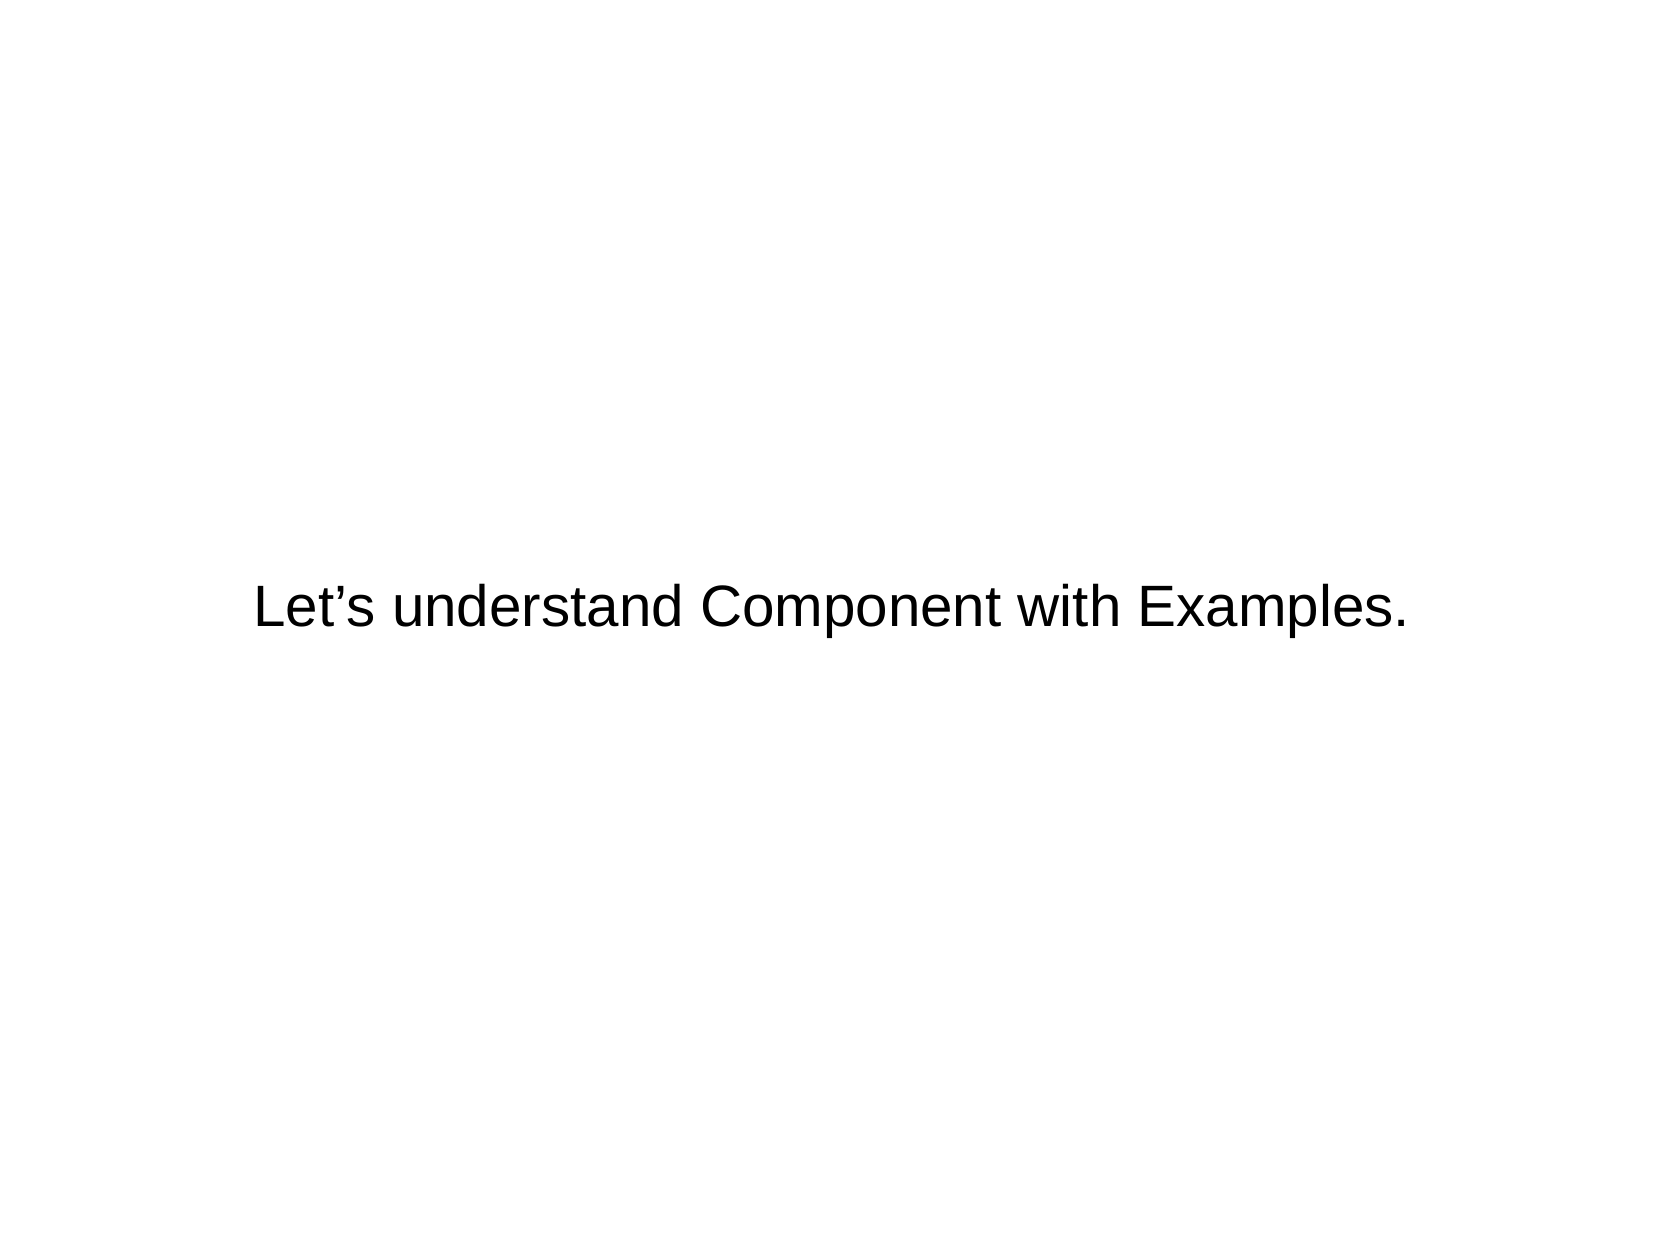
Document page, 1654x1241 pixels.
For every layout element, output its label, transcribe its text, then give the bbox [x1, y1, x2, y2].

subtitle Let’s understand Component with Examples. [88, 126, 1577, 1087]
